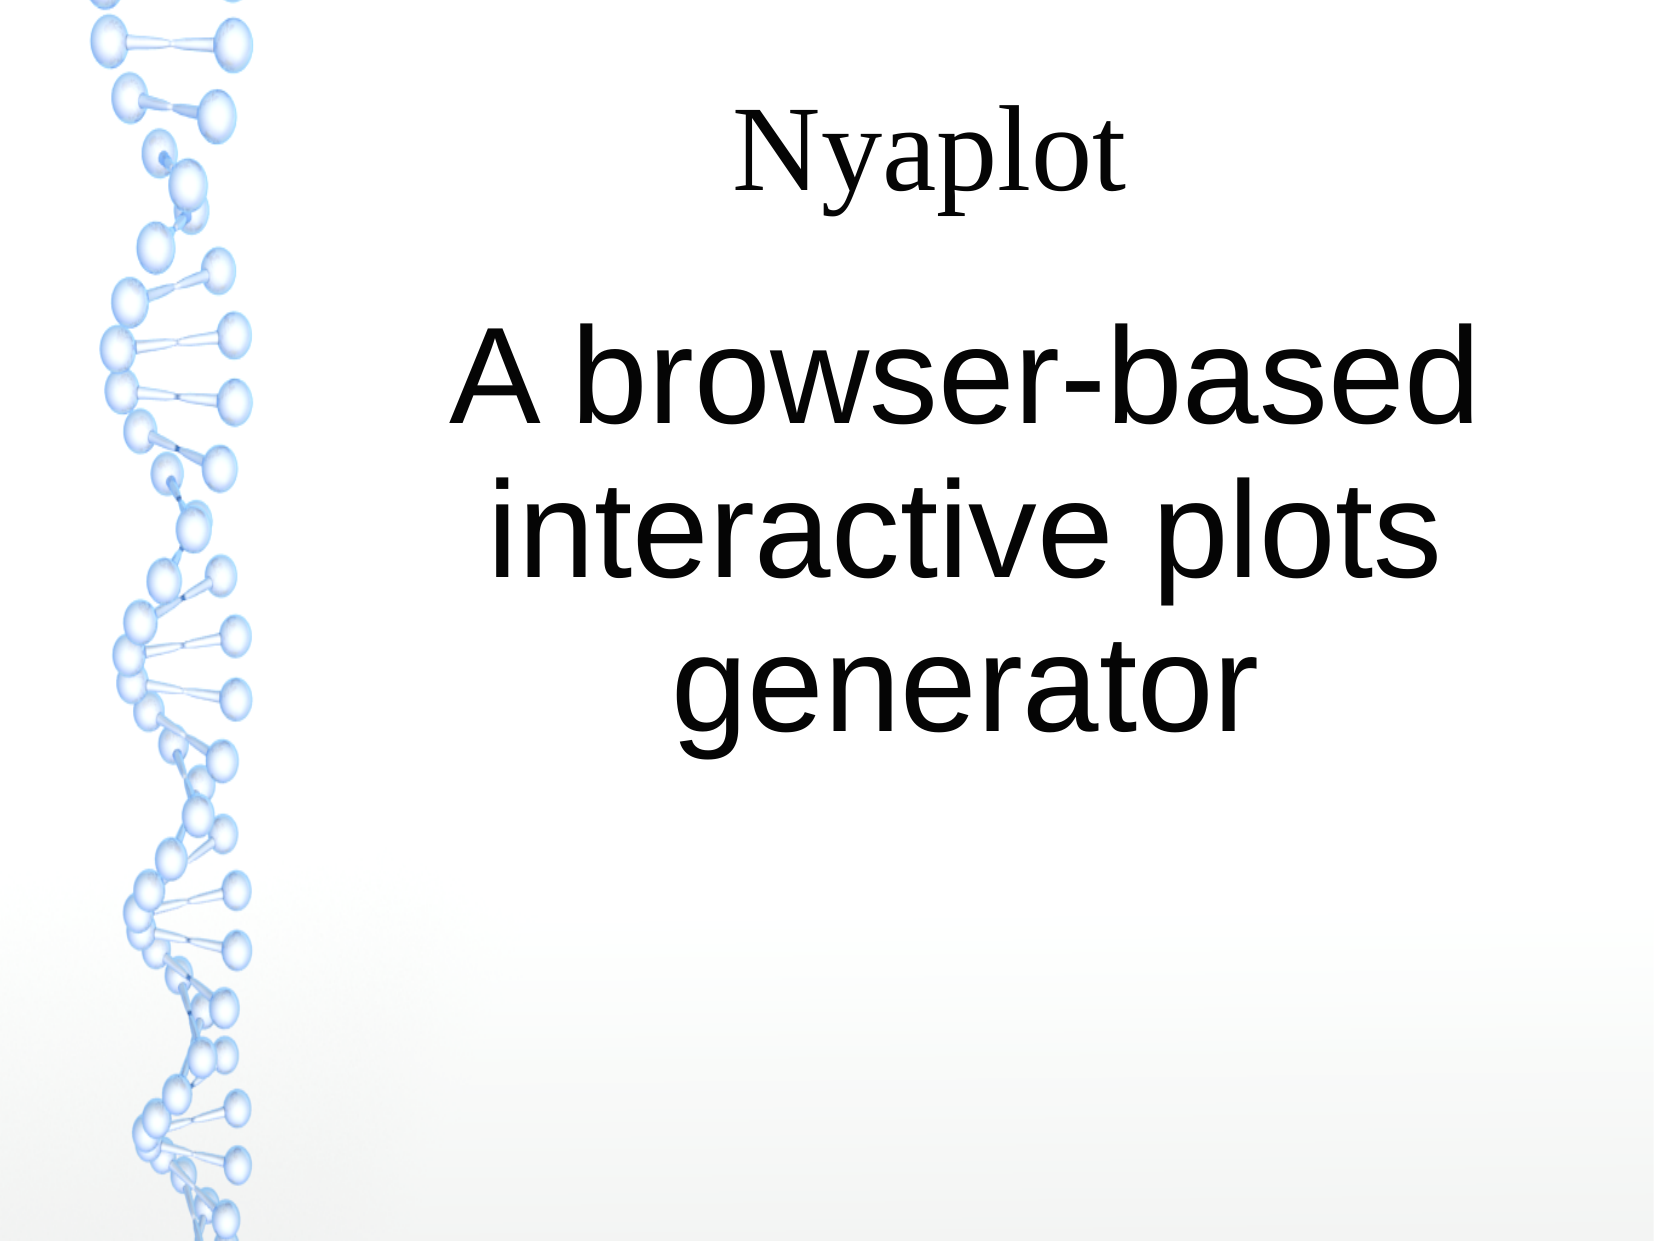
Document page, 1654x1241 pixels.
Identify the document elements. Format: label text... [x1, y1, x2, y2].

picture [0, 0, 1654, 1241]
list A browser-based interactive plots generator [265, 299, 1595, 1019]
title Nyaplot [265, 47, 1595, 252]
